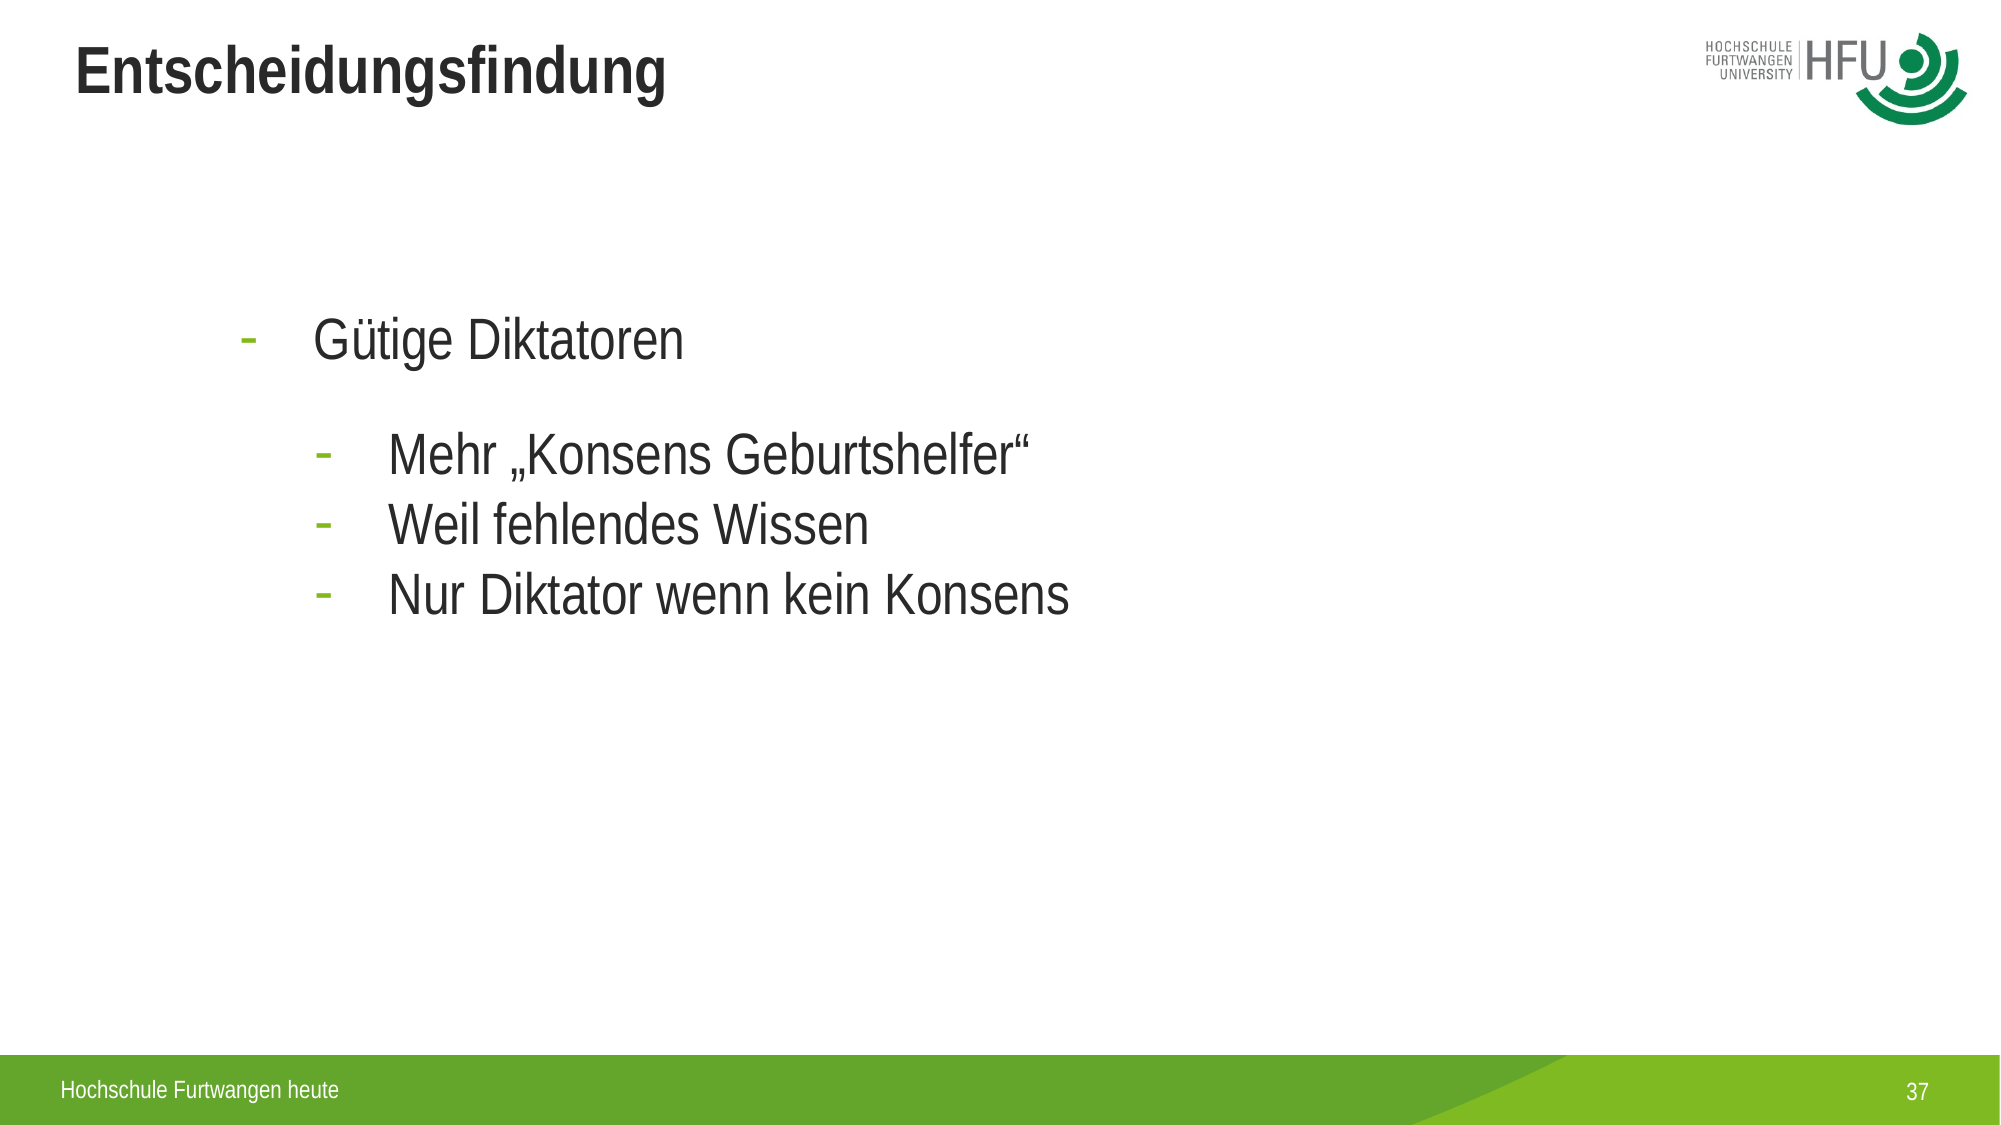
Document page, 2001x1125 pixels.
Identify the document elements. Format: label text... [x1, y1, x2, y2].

picture [0, 1055, 2000, 1125]
text_box <number> [1672, 1057, 1945, 1124]
text_box Entscheidungsfindung [60, 28, 1591, 102]
text_box Gütige Diktatoren Mehr „Konsens Geburtshelfer“ Weil fehlendes Wissen Nur Diktator wenn kein Konsens [149, 248, 1640, 830]
text_box Hochschule Furtwangen heute [60, 1058, 985, 1119]
picture [1689, 19, 1981, 137]
